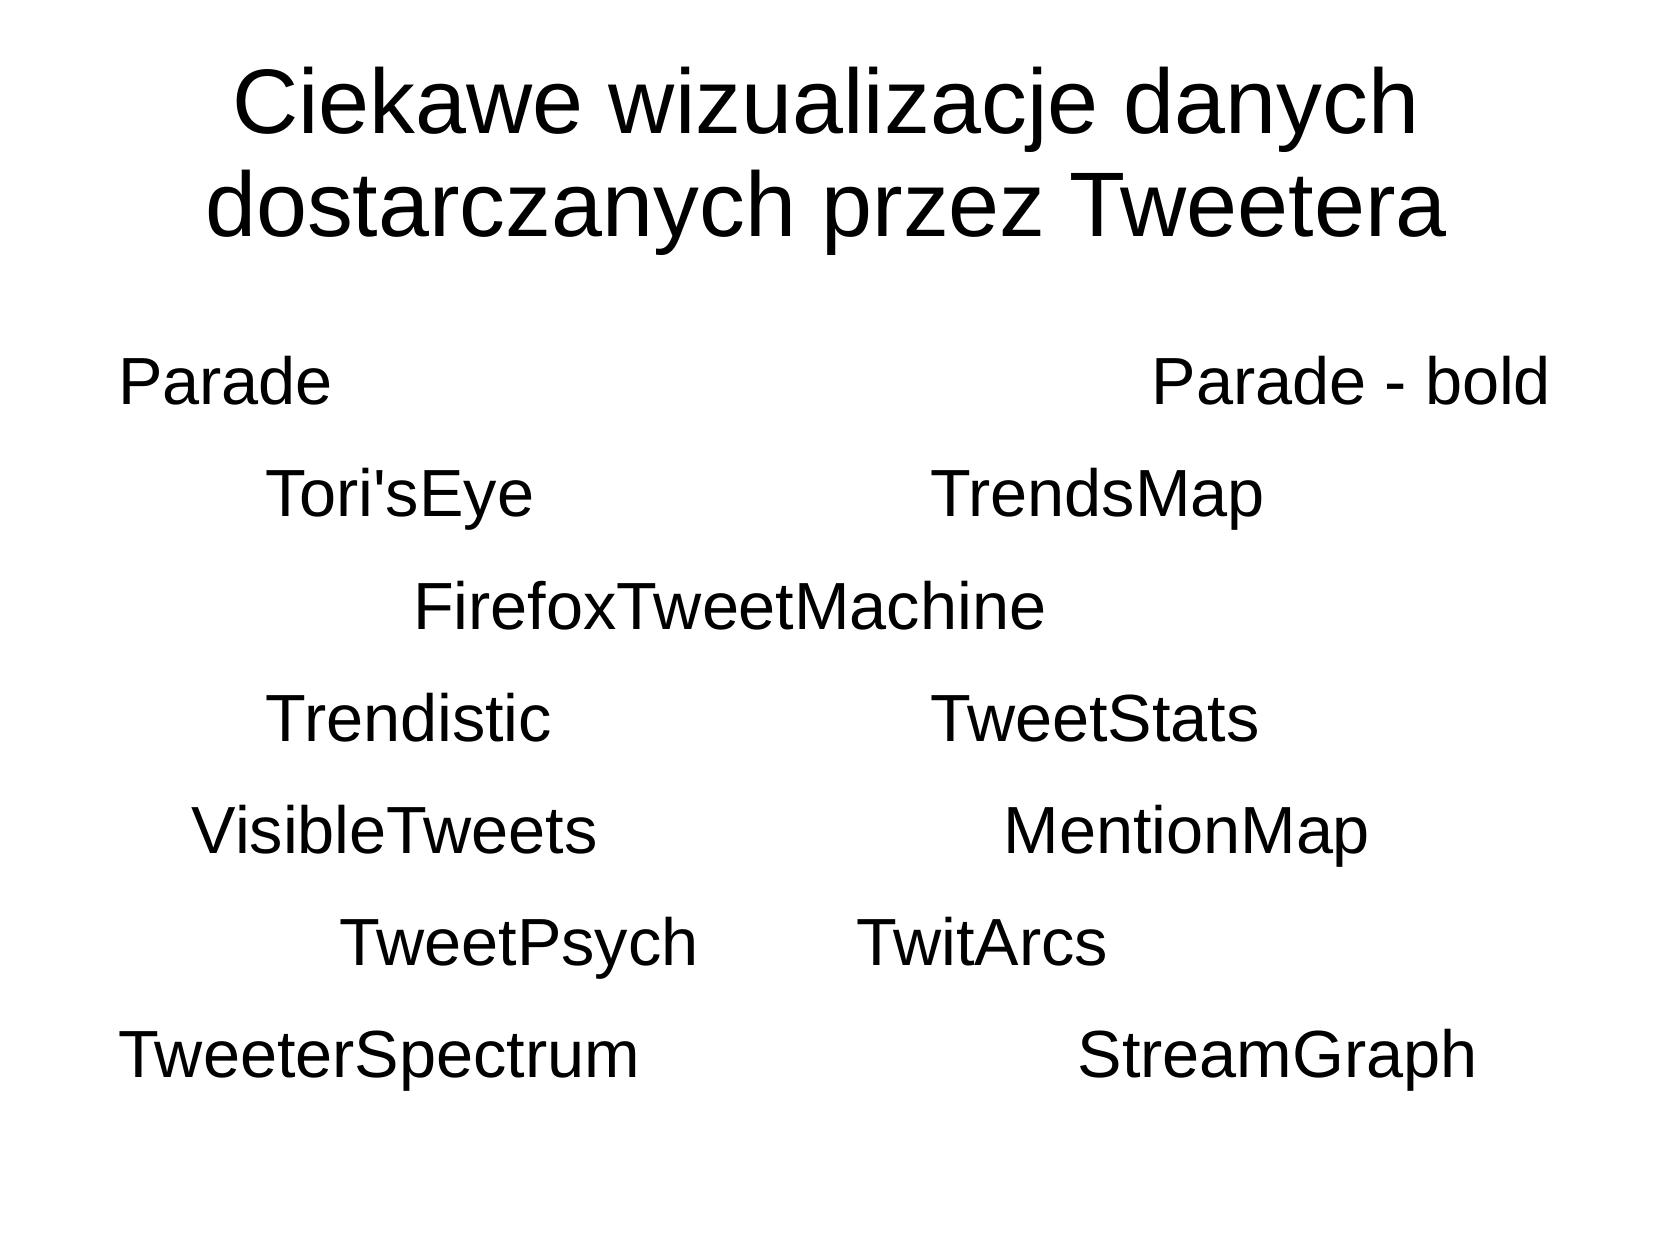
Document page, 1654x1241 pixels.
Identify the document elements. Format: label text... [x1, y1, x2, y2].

title Ciekawe wizualizacje danych dostarczanych przez Tweetera [82, 50, 1571, 256]
subtitle Parade Parade - bold Tori'sEye TrendsMap FirefoxTweetMachine Trendistic TweetStats VisibleTweets MentionMap TweetPsych TwitArcs TweeterSpectrum StreamGraph [118, 297, 1571, 1102]
